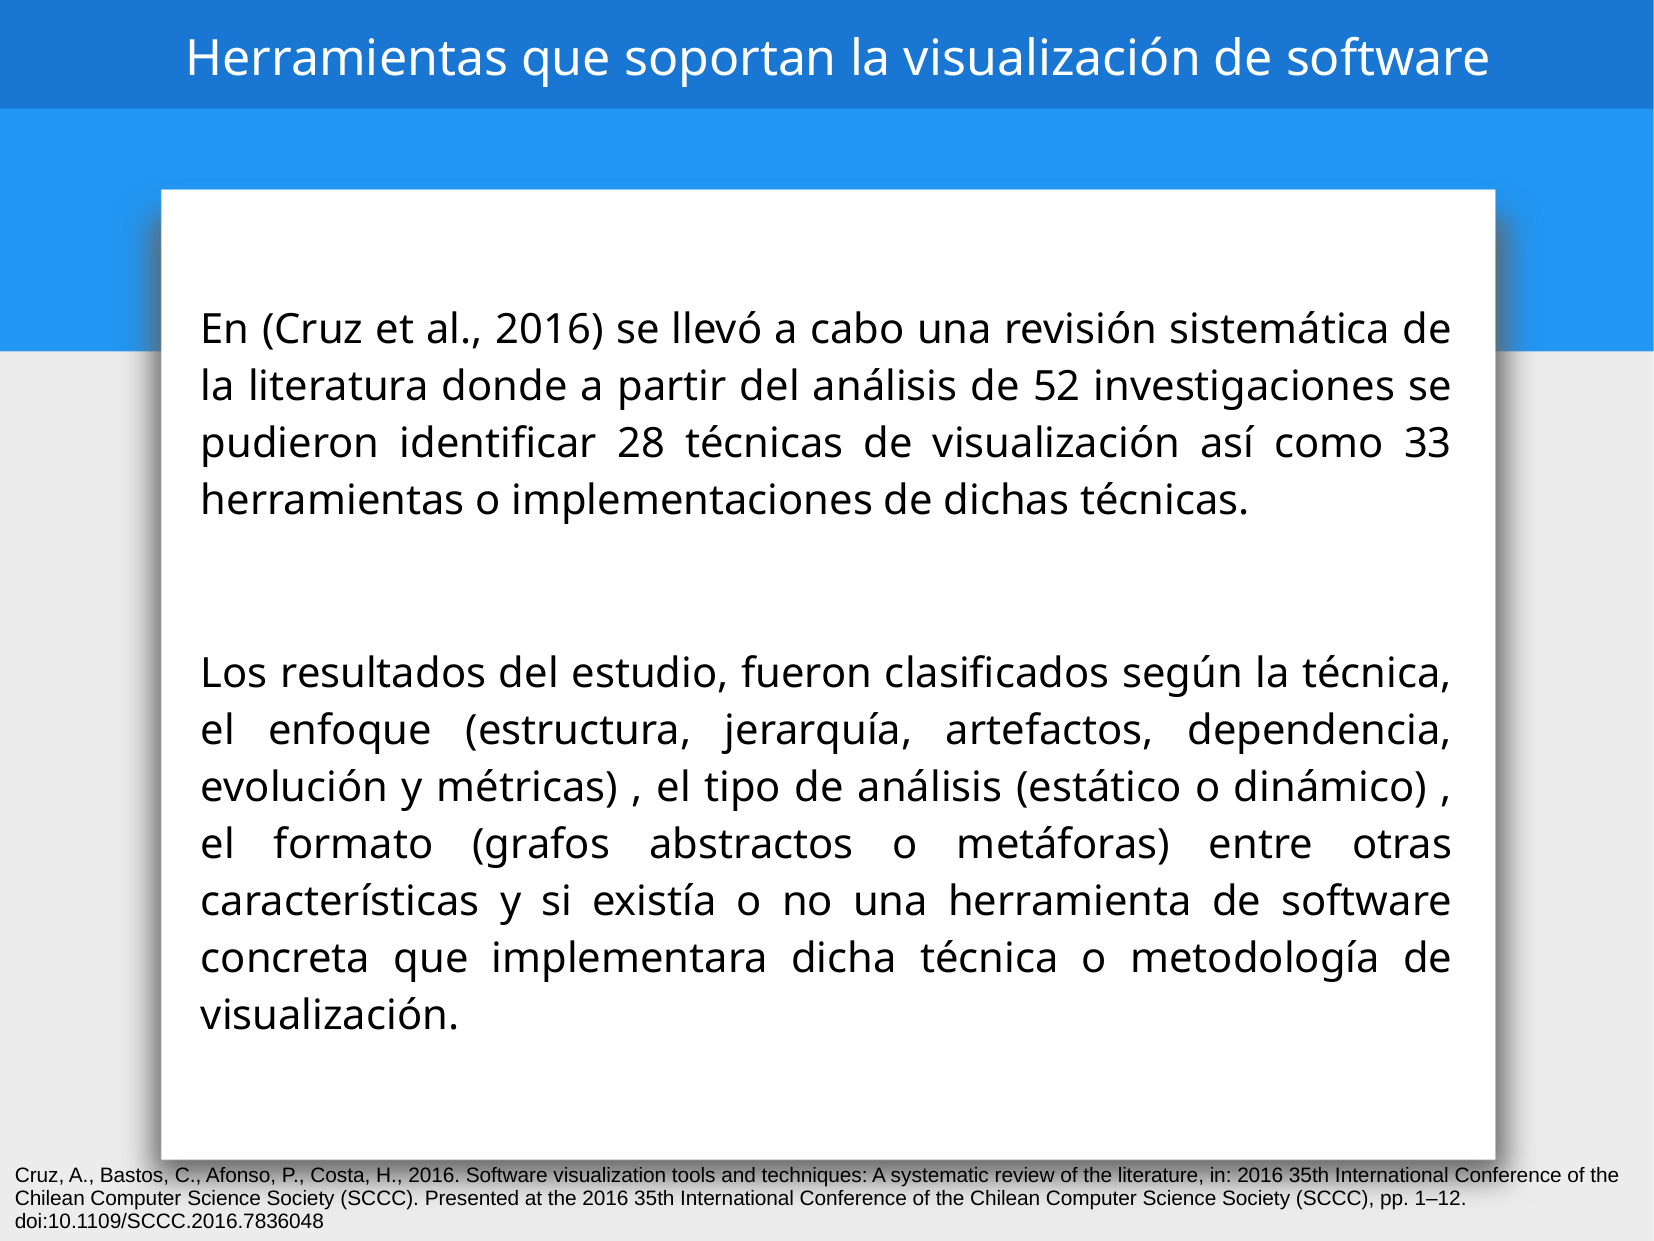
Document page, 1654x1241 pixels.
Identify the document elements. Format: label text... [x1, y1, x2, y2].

text_box Cruz, A., Bastos, C., Afonso, P., Costa, H., 2016. Software visualization tools and techniques: A systematic review of the literature, in: 2016 35th International Conference of the Chilean Computer Science Society (SCCC). Presented at the 2016 35th International Conference of the Chilean Computer Science Society (SCCC), pp. 1–12. doi:10.1109/SCCC.2016.7836048 [0, 1156, 1635, 1241]
title Herramientas que soportan la visualización de software [94, 31, 1583, 148]
list En (Cruz et al., 2016) se llevó a cabo una revisión sistemática de la literatura donde a partir del análisis de 52 investigaciones se pudieron identificar 28 técnicas de visualización así como 33 herramientas o implementaciones de dichas técnicas. Los resultados del estudio, fueron clasificados según la técnica, el enfoque (estructura, jerarquía, artefactos, dependencia, evolución y métricas) , el tipo de análisis (estático o dinámico) , el formato (grafos abstractos o metáforas) entre otras características y si existía o no una herramienta de software concreta que implementara dicha técnica o metodología de visualización. [200, 212, 1453, 1123]
picture [0, 0, 1654, 1241]
